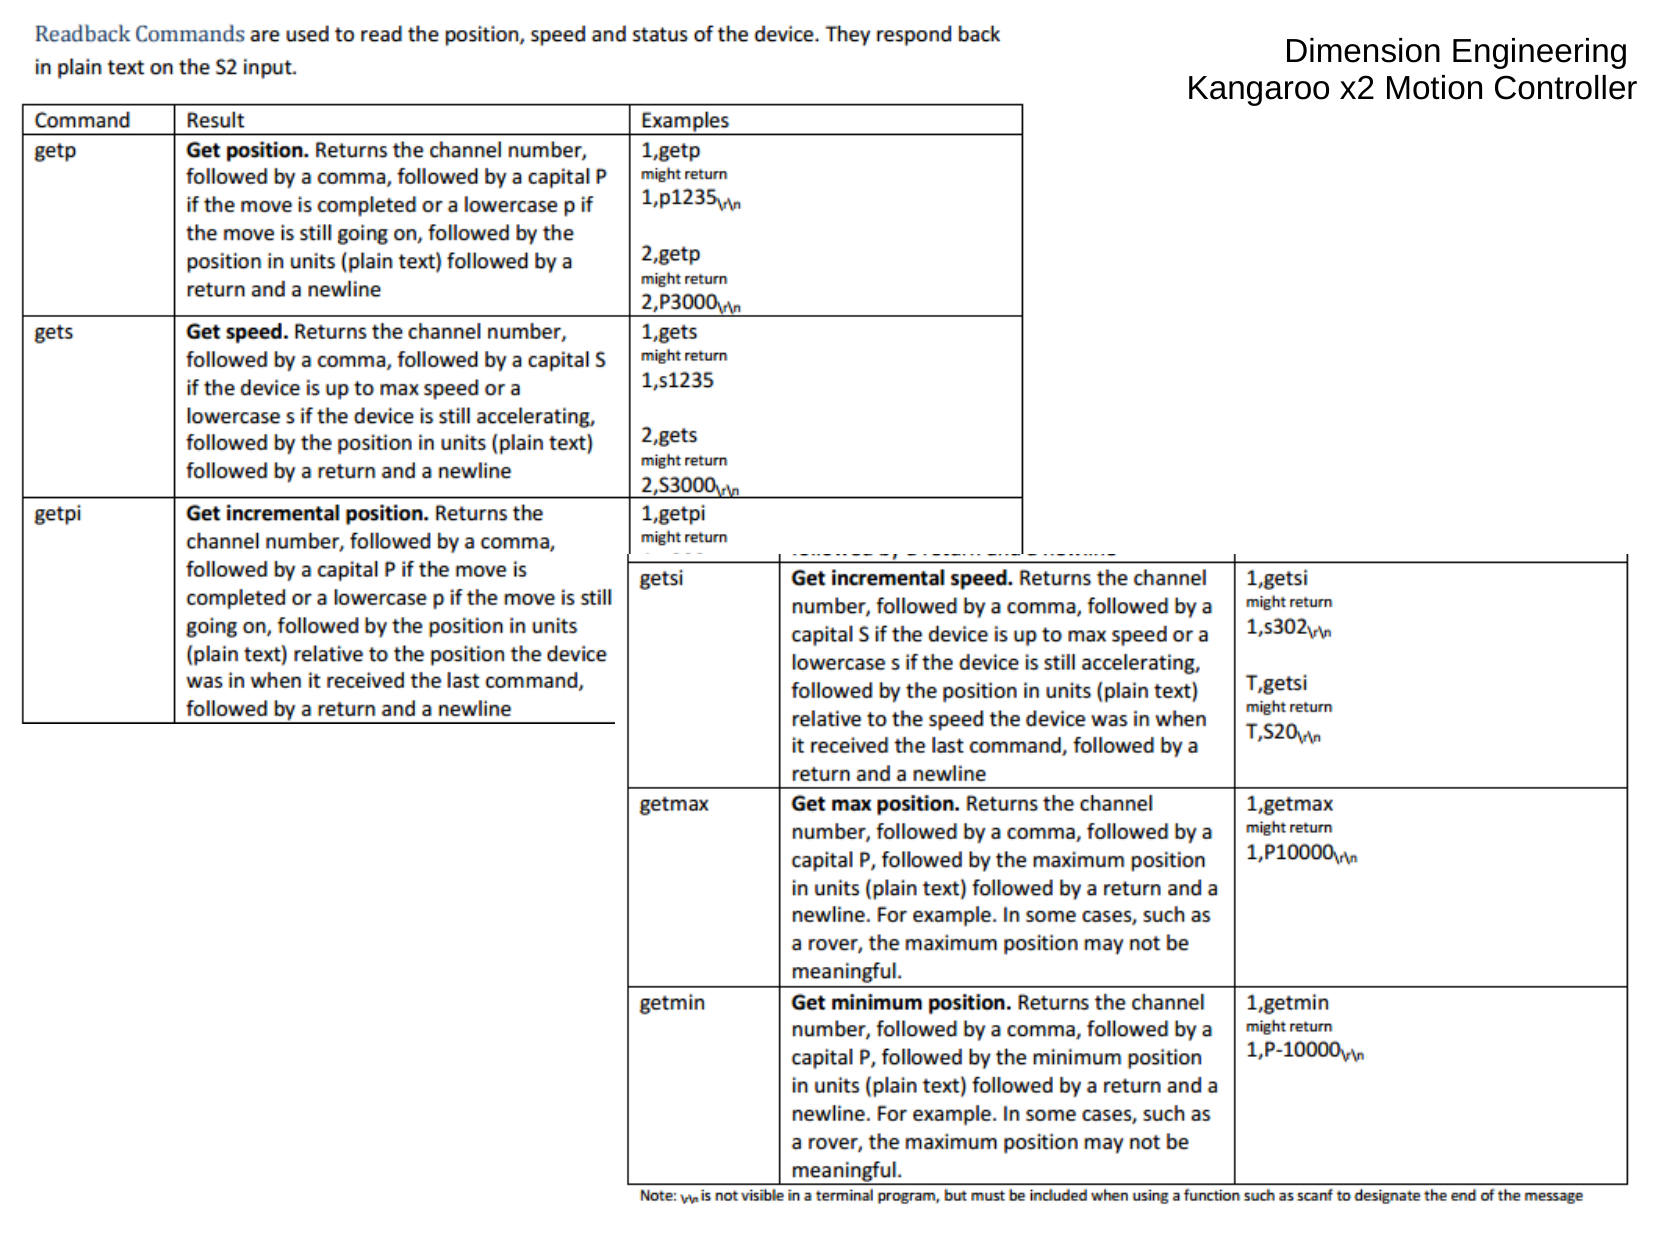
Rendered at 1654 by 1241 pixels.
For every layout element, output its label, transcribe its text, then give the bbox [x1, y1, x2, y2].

title Dimension Engineering Kangaroo x2 Motion Controller [1036, 4, 1639, 136]
picture [2, 4, 1654, 1226]
